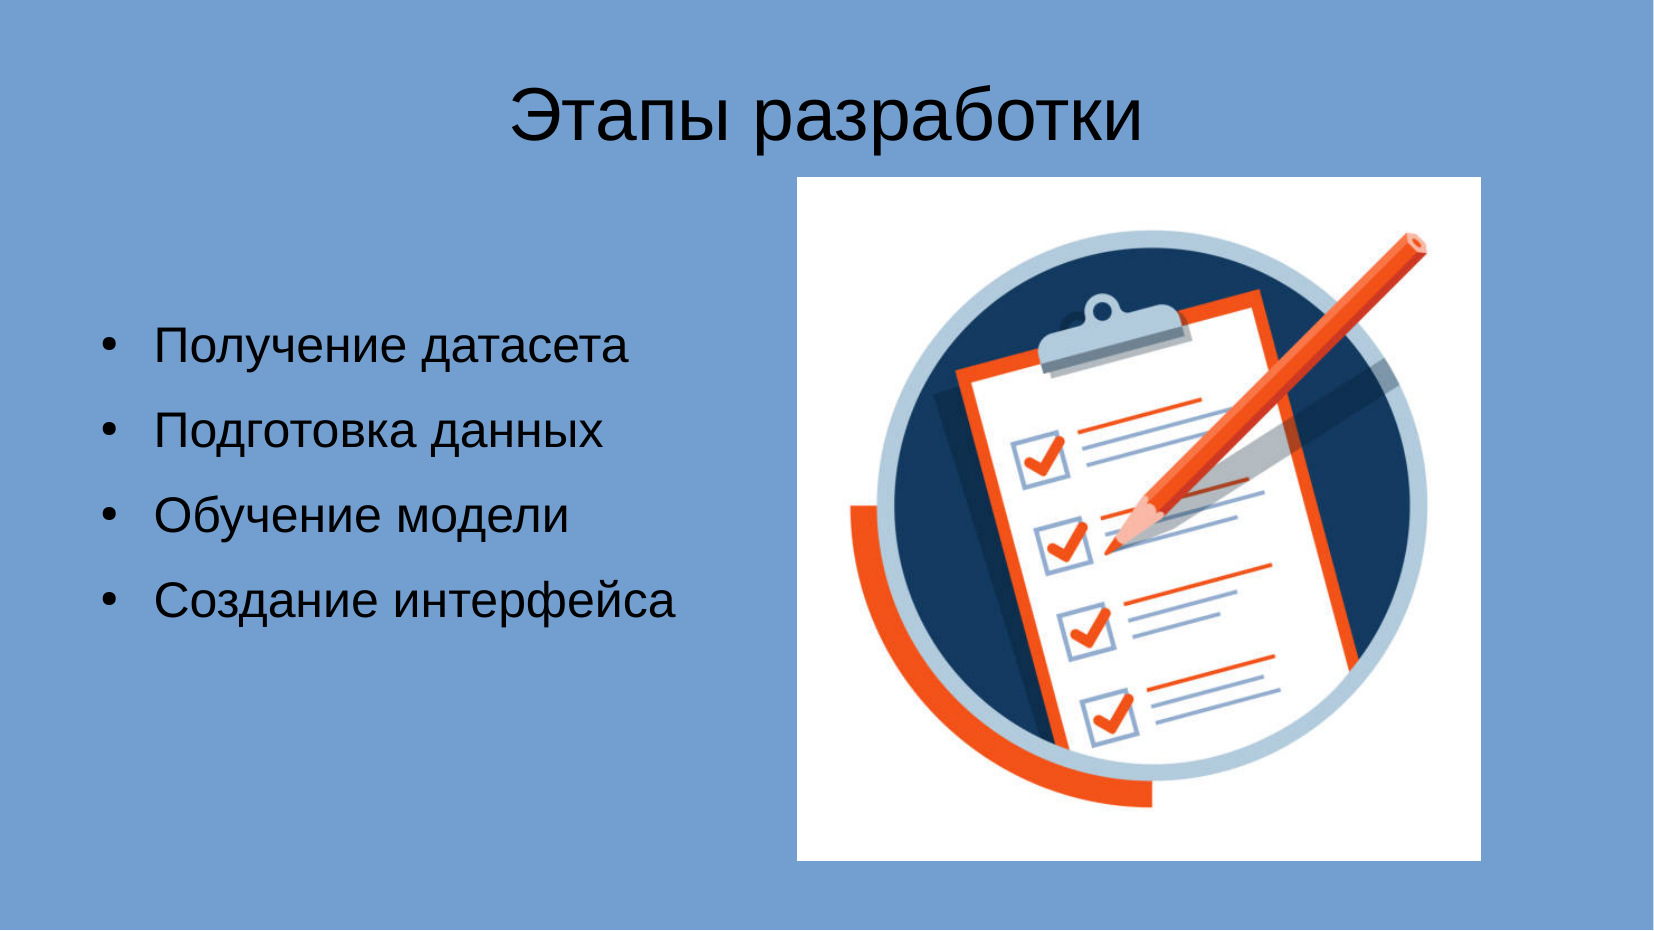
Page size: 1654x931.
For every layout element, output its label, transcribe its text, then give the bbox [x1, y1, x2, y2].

title Этапы разработки [82, 12, 1571, 218]
picture [797, 177, 1481, 861]
list Получение датасета Подготовка данных Обучение модели Создание интерфейса [82, 316, 709, 857]
